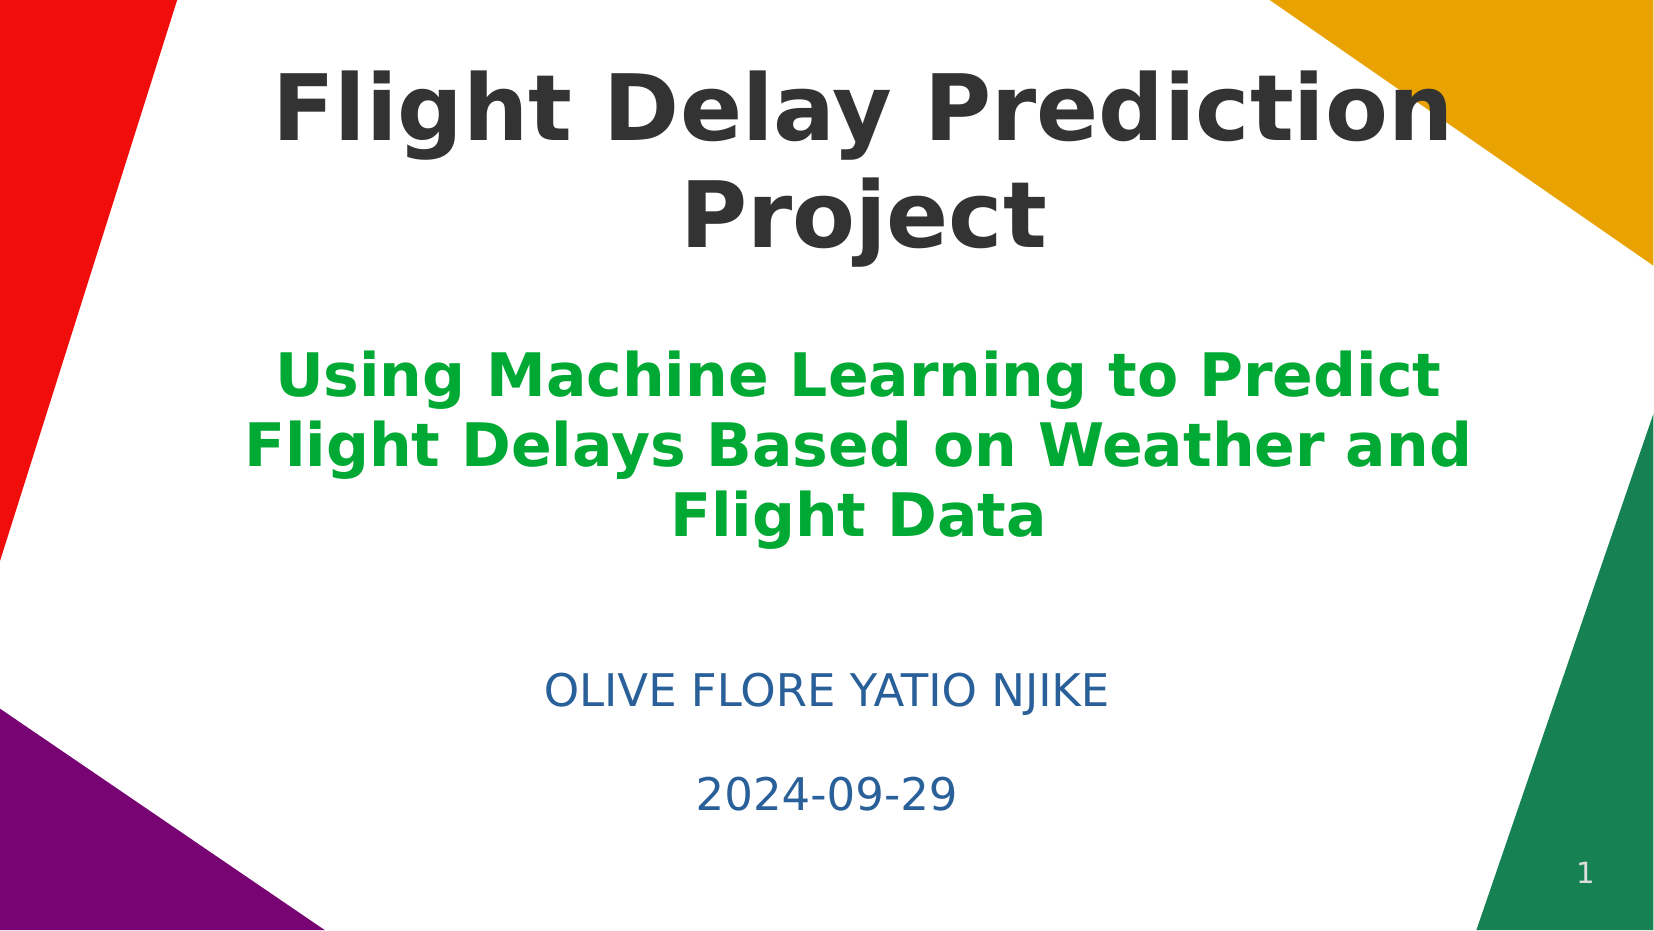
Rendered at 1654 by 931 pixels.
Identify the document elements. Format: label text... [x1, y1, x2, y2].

list Using Machine Learning to Predict Flight Delays Based on Weather and Flight Data OLIVE FLORE YATIO NJIKE 2024-09-29 [118, 236, 1536, 827]
title Flight Delay Prediction Project [118, 0, 1536, 236]
